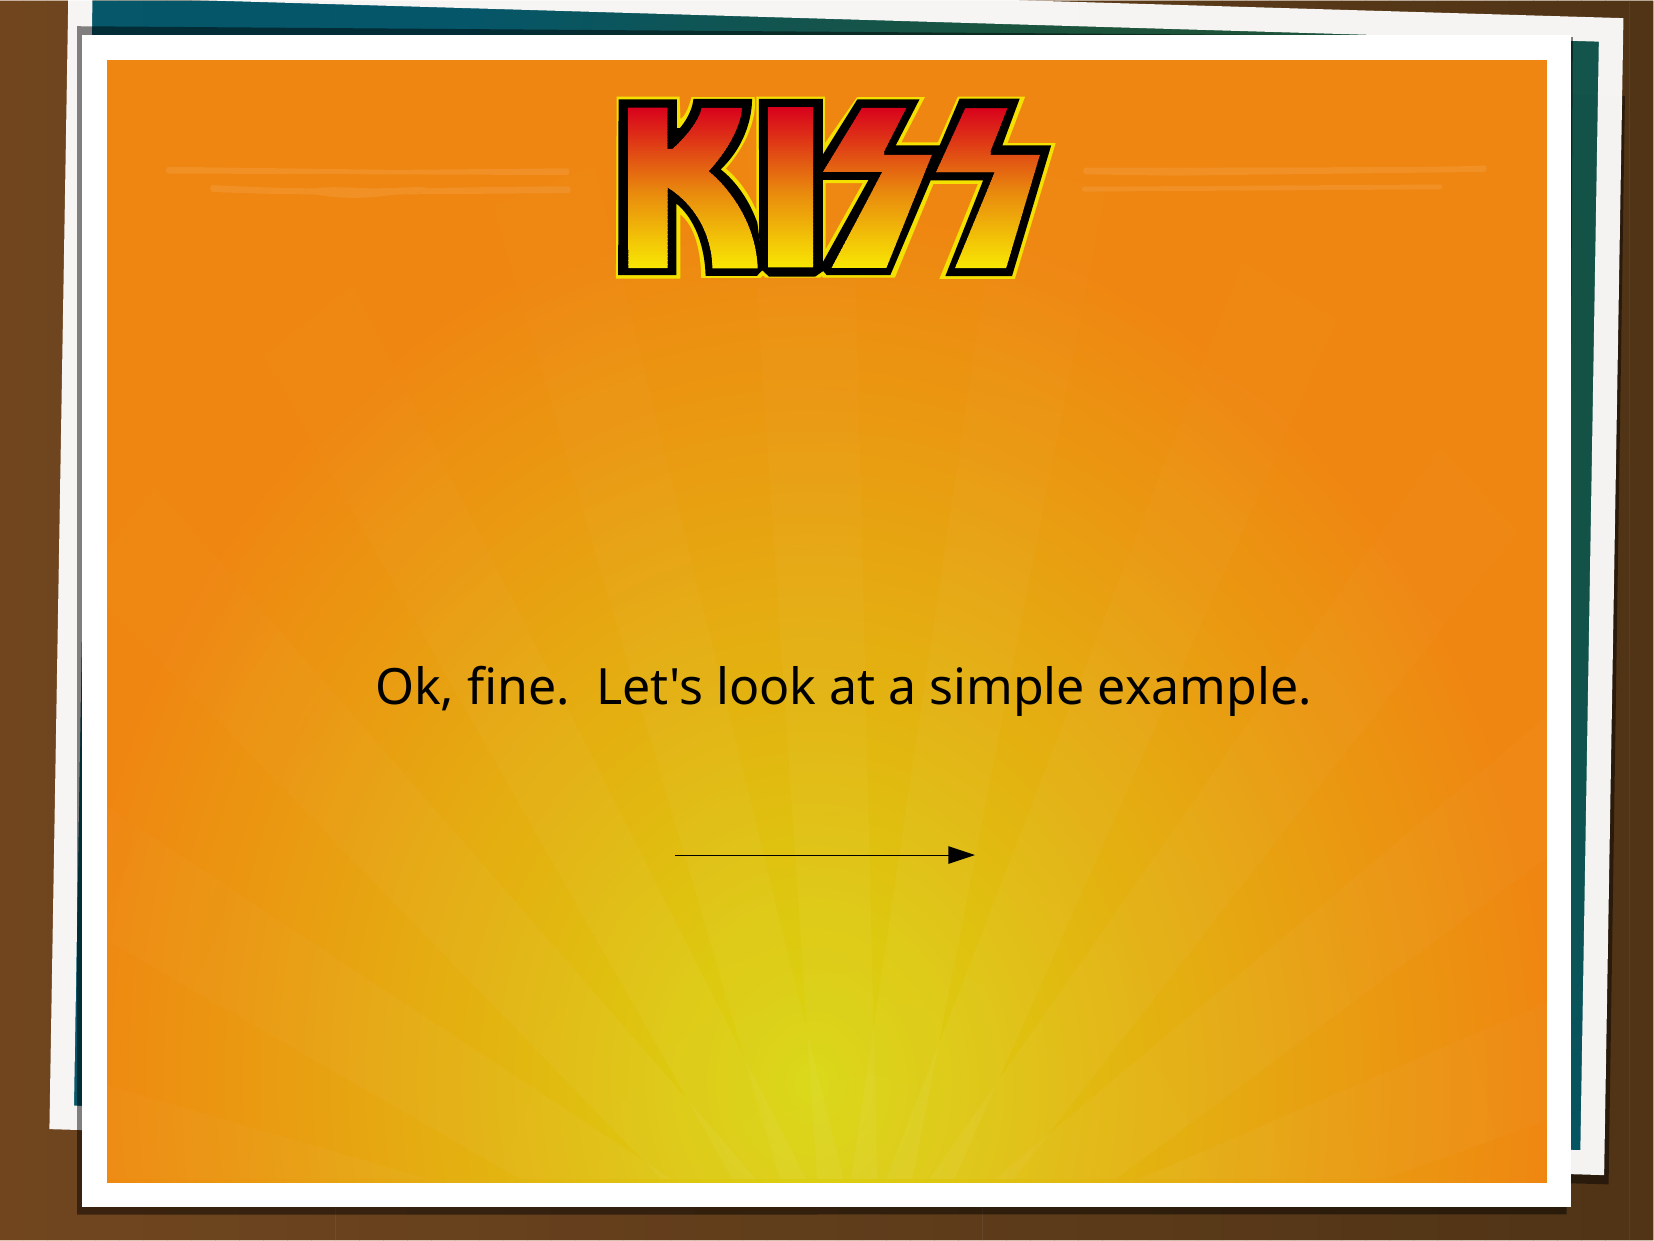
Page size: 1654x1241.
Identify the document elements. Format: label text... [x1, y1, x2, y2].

subtitle Ok, fine. Let's look at a simple example. [150, 290, 1538, 1081]
picture [609, 90, 1060, 285]
